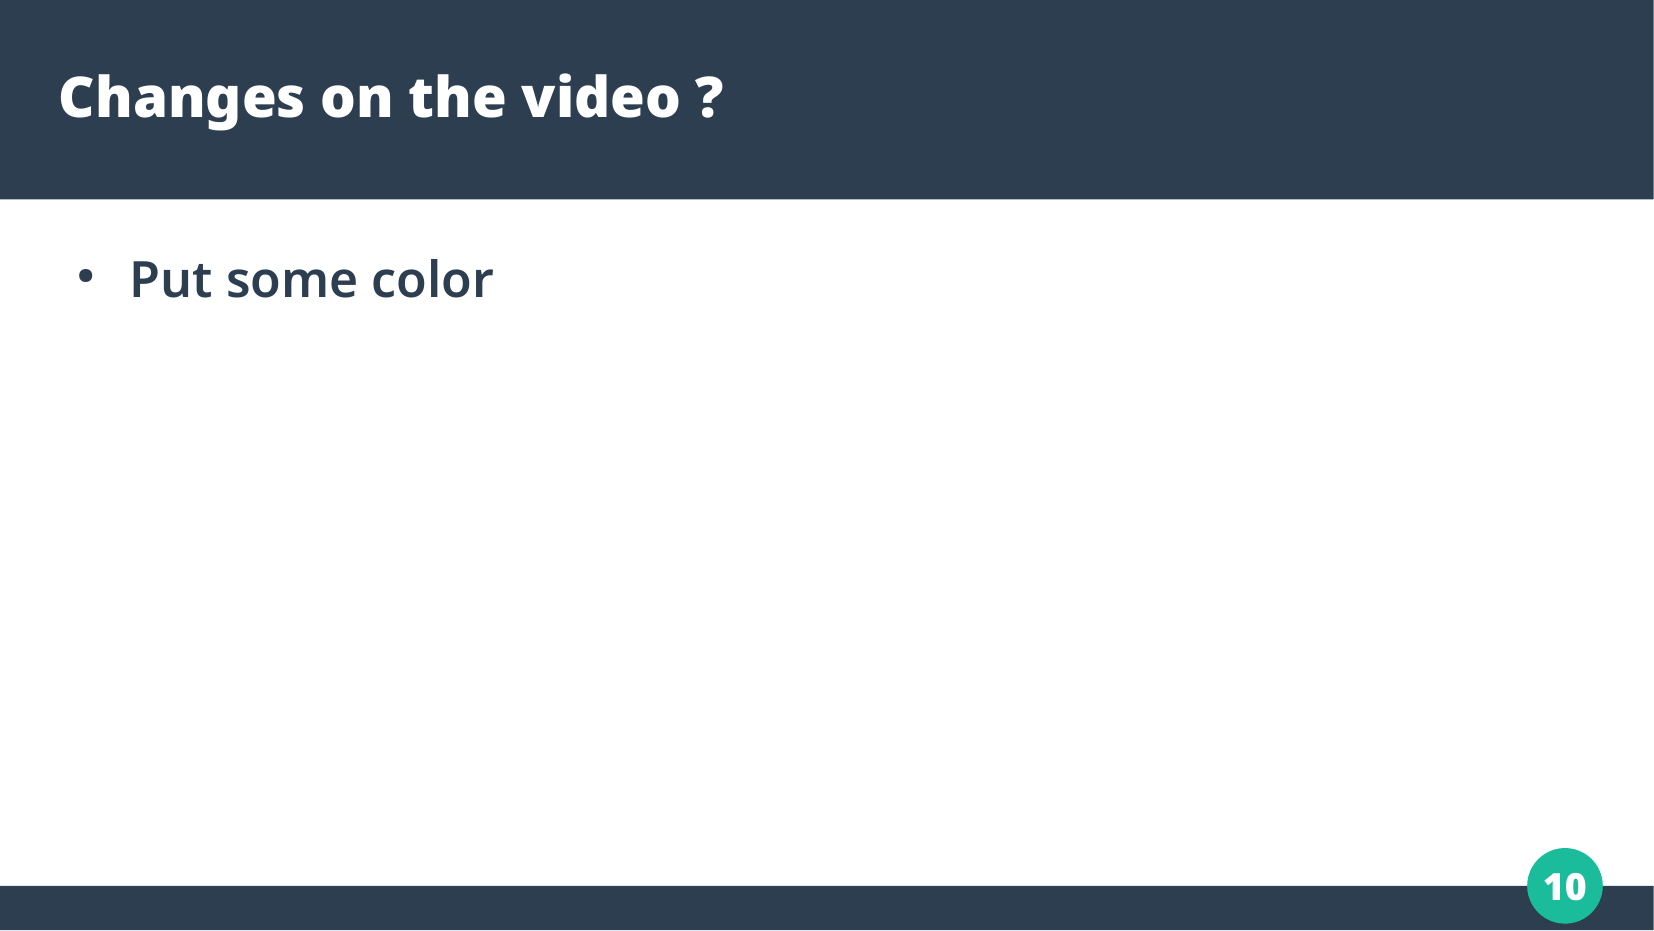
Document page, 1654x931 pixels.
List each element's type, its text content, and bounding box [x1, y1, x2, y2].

title Changes on the video ? [59, 37, 1595, 155]
list Put some color [59, 243, 1595, 864]
